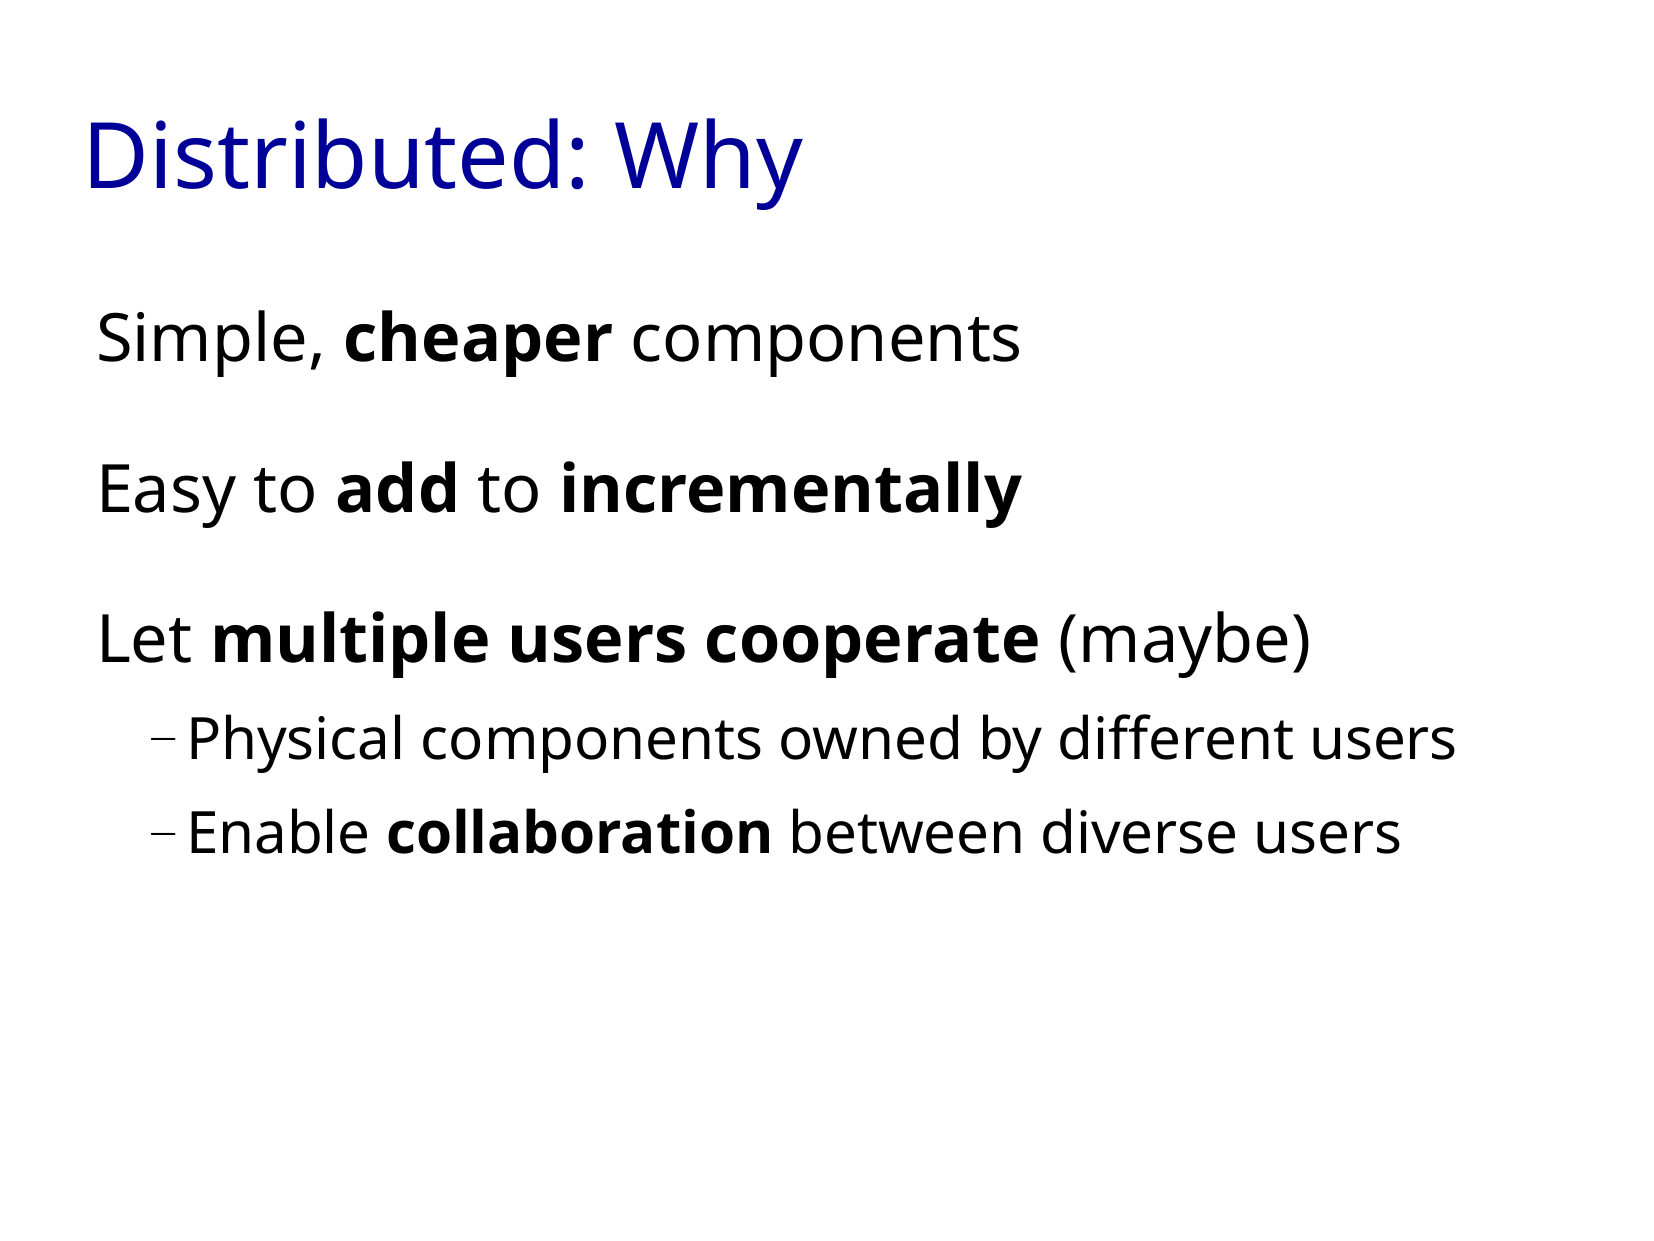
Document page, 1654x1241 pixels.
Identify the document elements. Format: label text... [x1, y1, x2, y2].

list Simple, cheaper components Easy to add to incrementally Let multiple users cooperate (maybe) Physical components owned by different users Enable collaboration between diverse users [60, 290, 1571, 1096]
title Distributed: Why [82, 49, 1571, 257]
